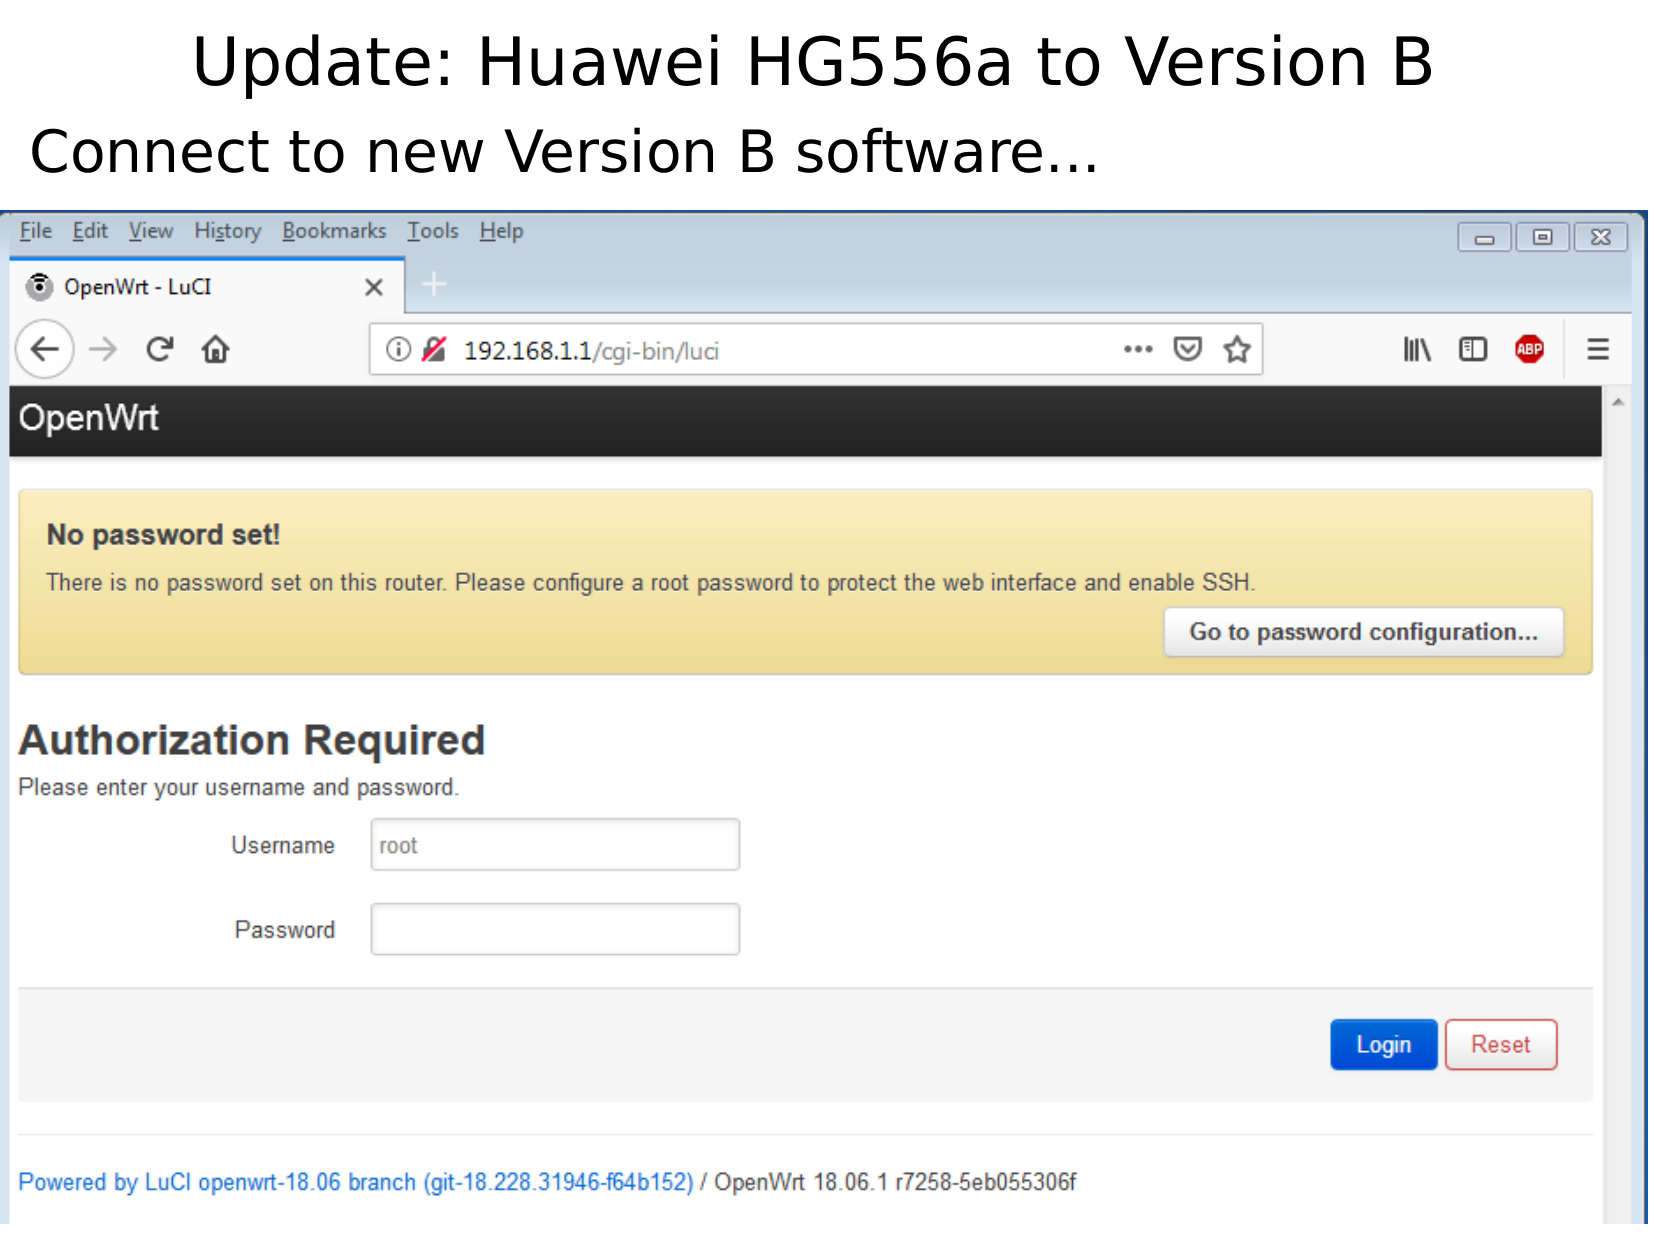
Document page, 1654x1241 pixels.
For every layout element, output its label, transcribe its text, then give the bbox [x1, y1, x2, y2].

picture [0, 210, 1648, 1224]
title Update: Huawei HG556a to Version B [70, 23, 1560, 102]
text_box Connect to new Version B software... [14, 111, 1645, 199]
